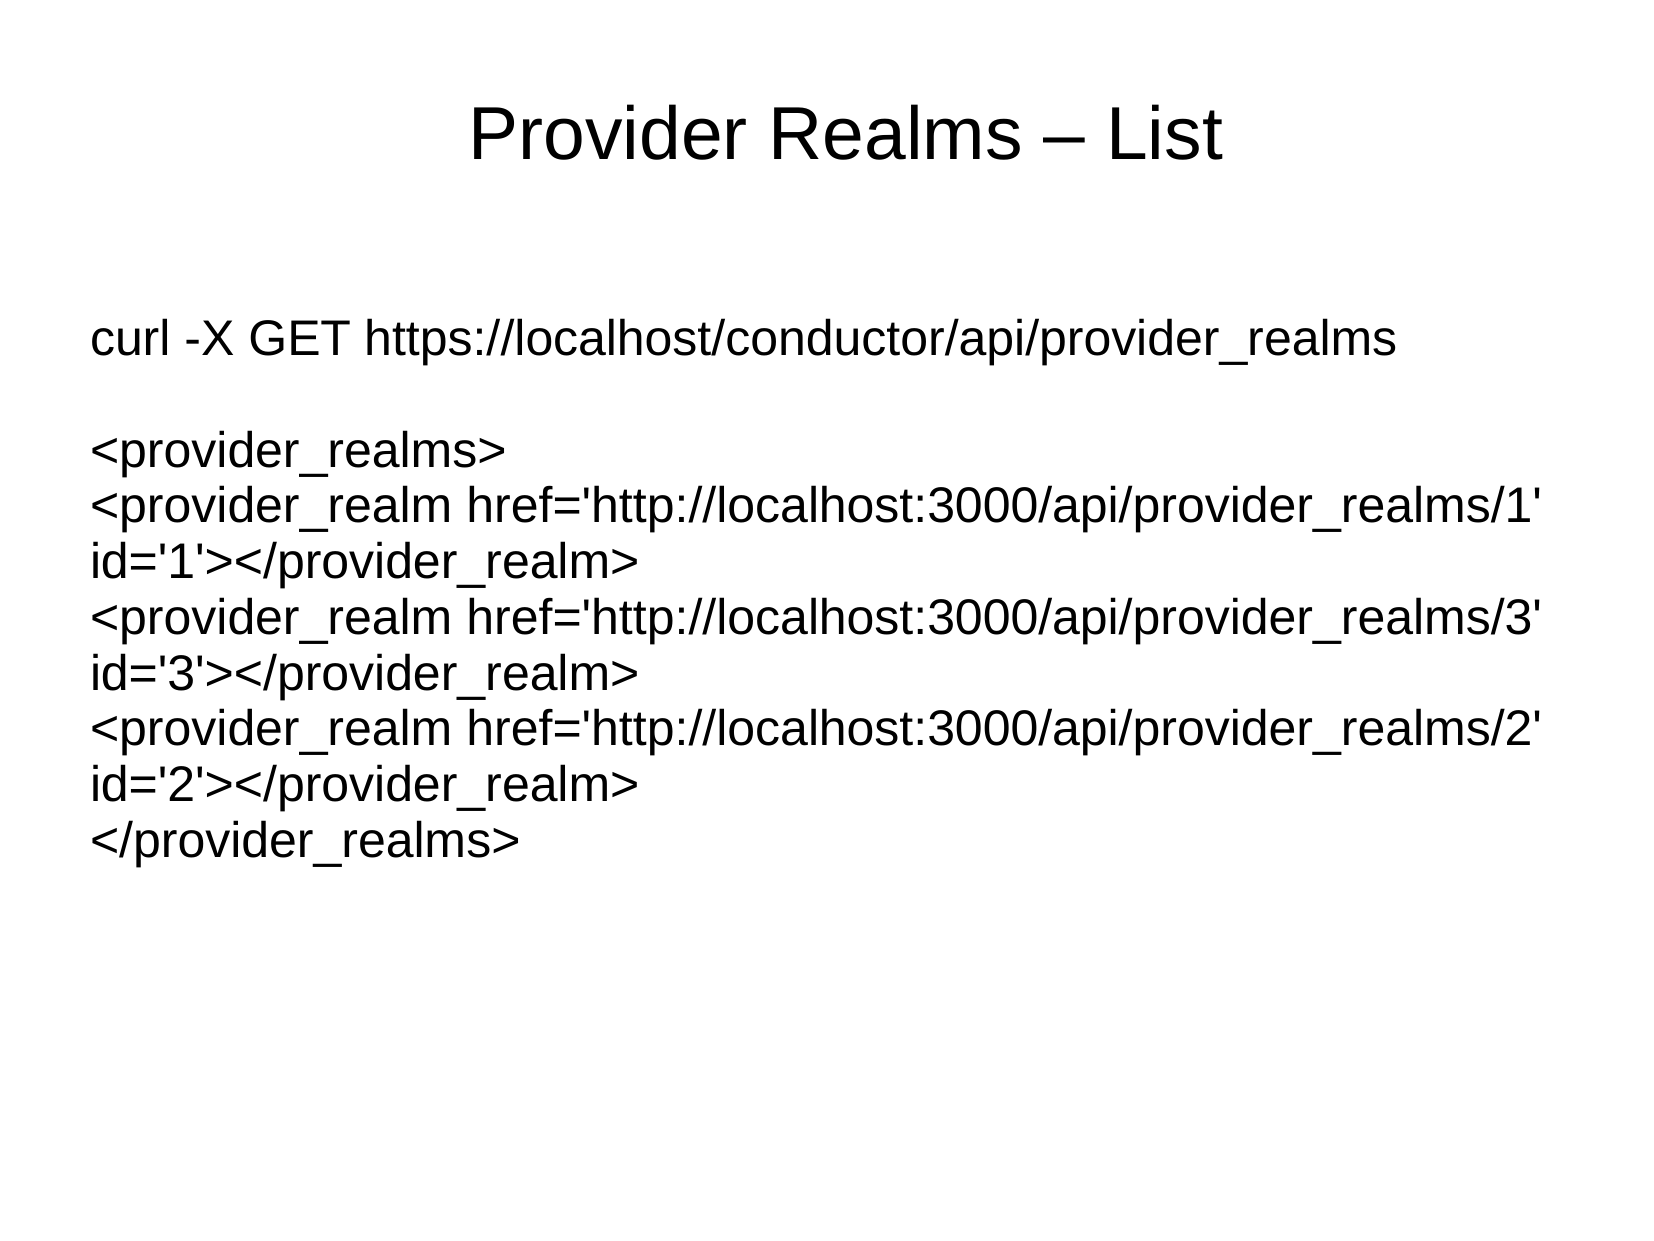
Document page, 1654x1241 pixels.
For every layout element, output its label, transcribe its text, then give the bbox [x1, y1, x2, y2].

title Provider Realms – List [101, 30, 1591, 238]
subtitle curl -X GET https://localhost/conductor/api/provider_realms <provider_realms> <provider_realm href='http://localhost:3000/api/provider_realms/1' id='1'></provider_realm> <provider_realm href='http://localhost:3000/api/provider_realms/3' id='3'></provider_realm> <provider_realm href='http://localhost:3000/api/provider_realms/2' id='2'></provider_realm> </provider_realms> [90, 310, 1651, 1036]
